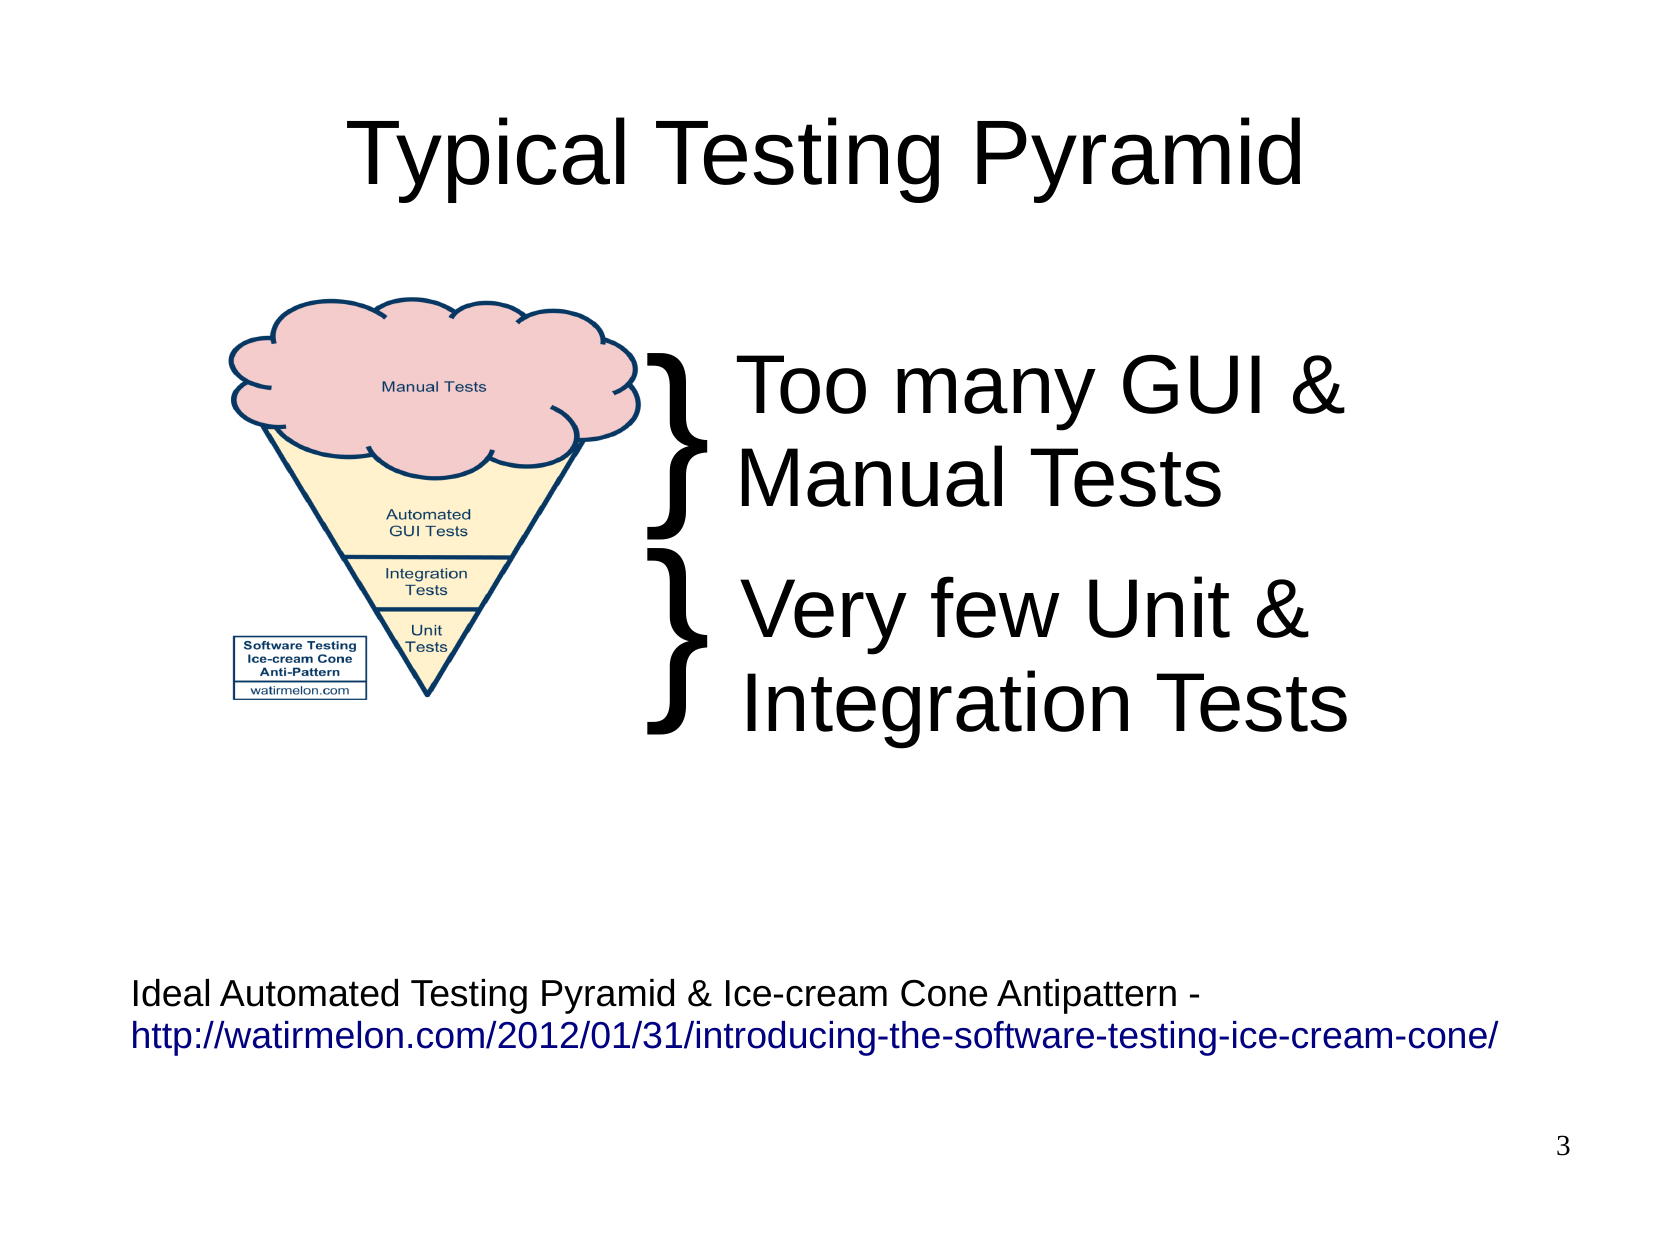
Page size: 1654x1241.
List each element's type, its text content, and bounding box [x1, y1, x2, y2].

text_box } [630, 310, 727, 505]
text_box Ideal Automated Testing Pyramid & Ice-cream Cone Antipattern - http://watirmelon.com/2012/01/31/introducing-the-software-testing-ice-cream-cone/ [130, 972, 1530, 1072]
text_box Too many GUI & Manual Tests [727, 330, 1528, 533]
title Typical Testing Pyramid [82, 49, 1571, 257]
text_box } [630, 505, 727, 744]
picture [216, 274, 648, 710]
text_box Very few Unit & Integration Tests [725, 555, 1366, 757]
